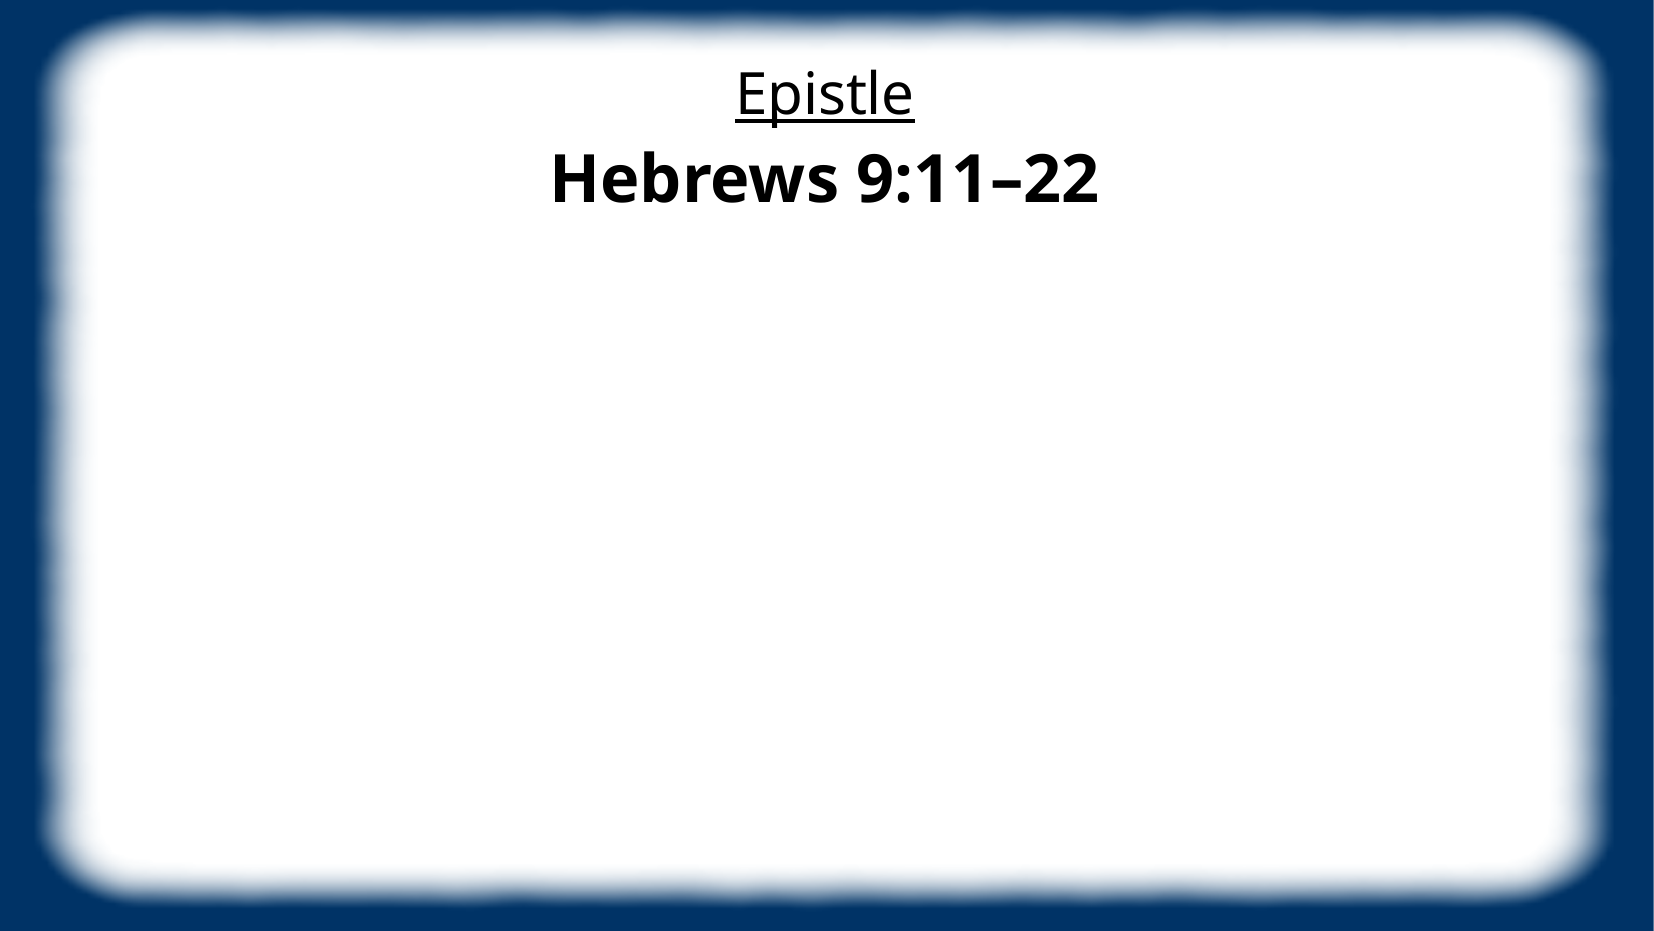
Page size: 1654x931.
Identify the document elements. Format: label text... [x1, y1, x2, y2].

picture [0, 0, 1654, 931]
text_box Epistle Hebrews 9:11–22 [90, 45, 1561, 226]
